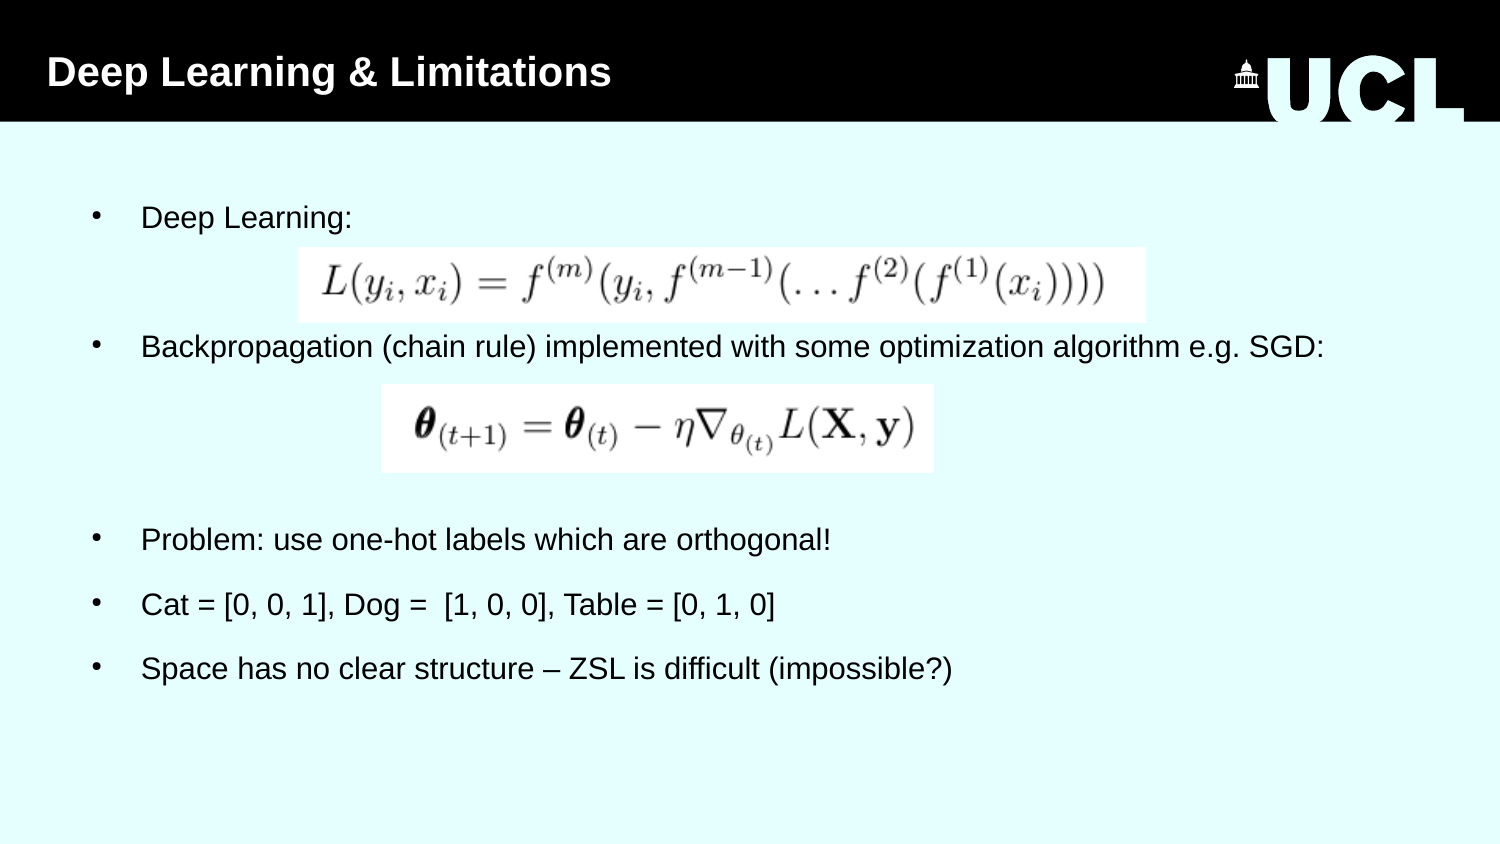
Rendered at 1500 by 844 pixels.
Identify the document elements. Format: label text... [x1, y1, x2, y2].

list Deep Learning: Backpropagation (chain rule) implemented with some optimization algorithm e.g. SGD: Problem: use one-hot labels which are orthogonal! Cat = [0, 0, 1], Dog = [1, 0, 0], Table = [0, 1, 0] Space has no clear structure – ZSL is difficult (impossible?) [75, 197, 1425, 687]
text_box [0, 0, 1500, 122]
text_box Deep Learning & Limitations [46, 44, 613, 95]
picture [1234, 59, 1259, 88]
picture [297, 247, 1146, 323]
picture [381, 384, 934, 473]
